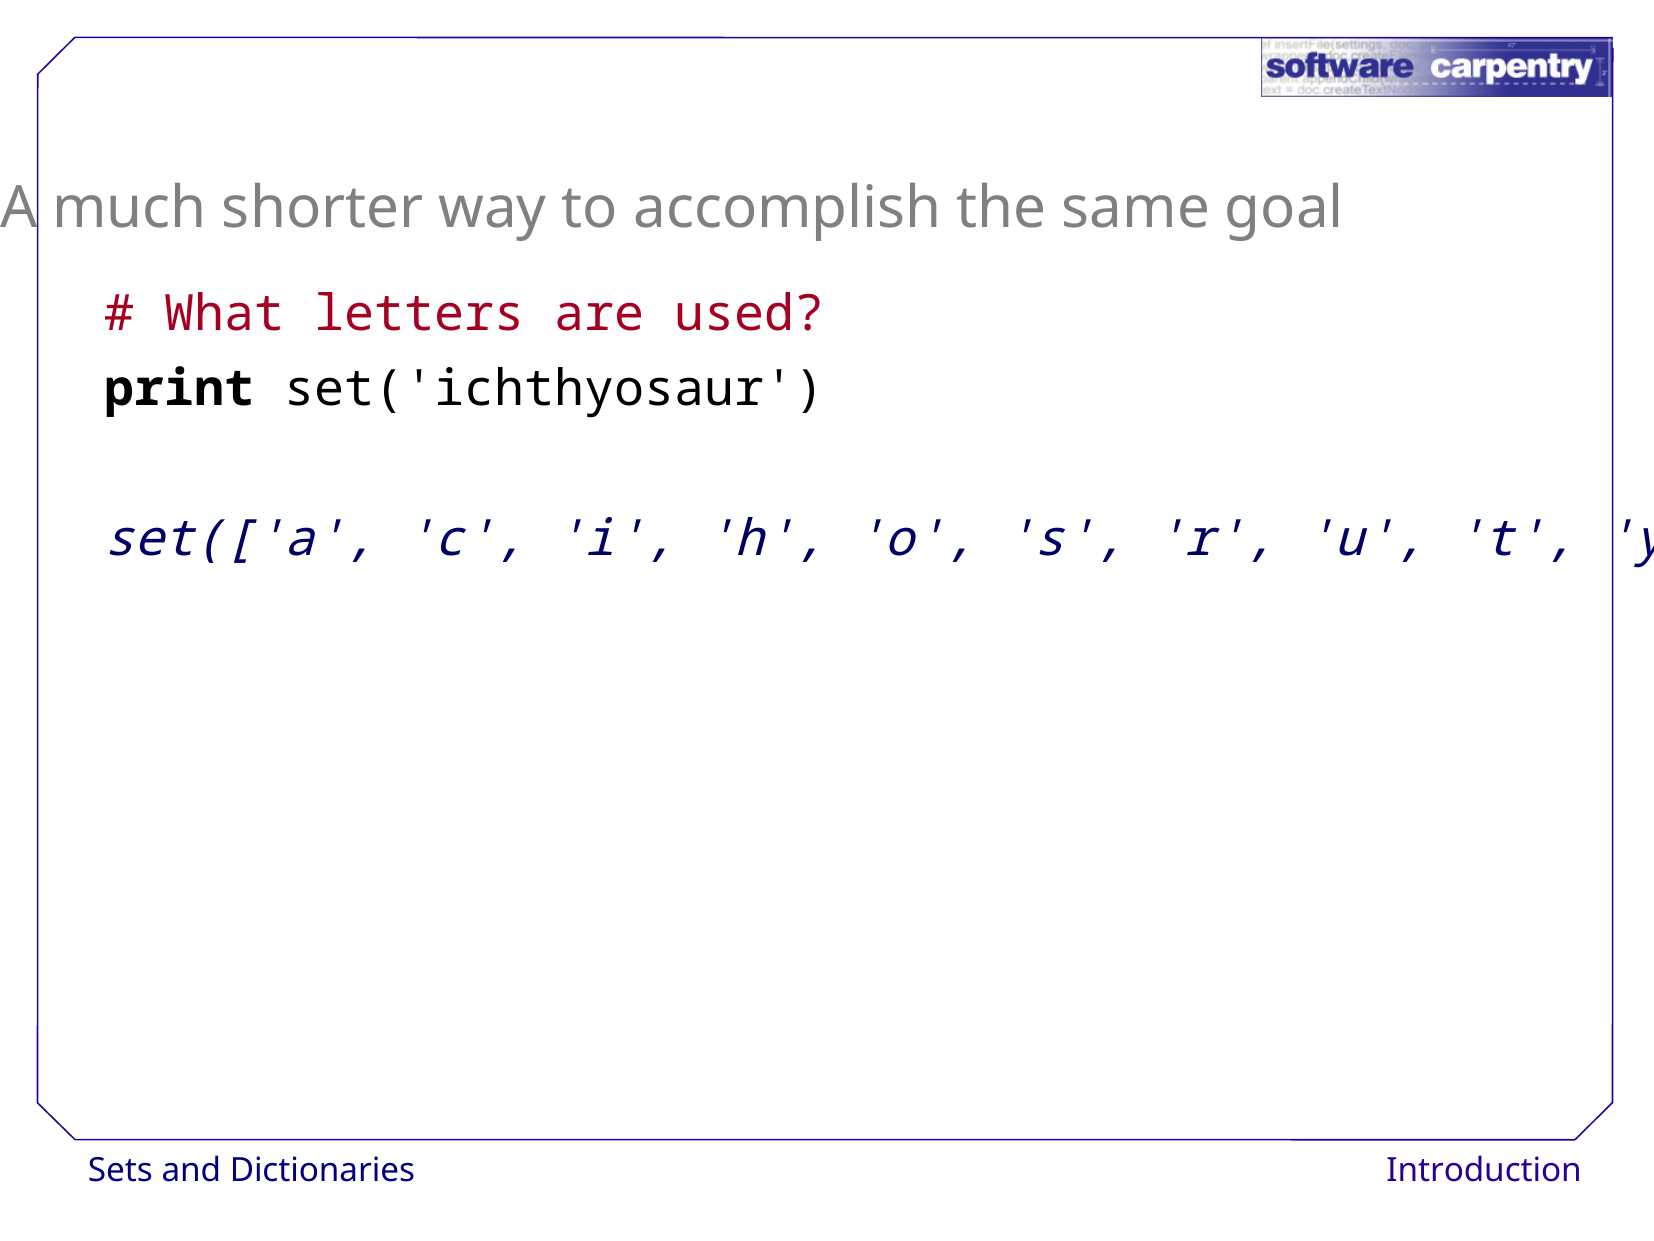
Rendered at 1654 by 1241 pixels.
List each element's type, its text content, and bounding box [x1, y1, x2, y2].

text_box A much shorter way to accomplish the same goal [0, 126, 1509, 248]
picture [1261, 39, 1613, 97]
text_box # What letters are used? print set('ichthyosaur') set(['a', 'c', 'i', 'h', 'o', 's', 'r', 'u', 't', 'y']) [89, 258, 1512, 602]
